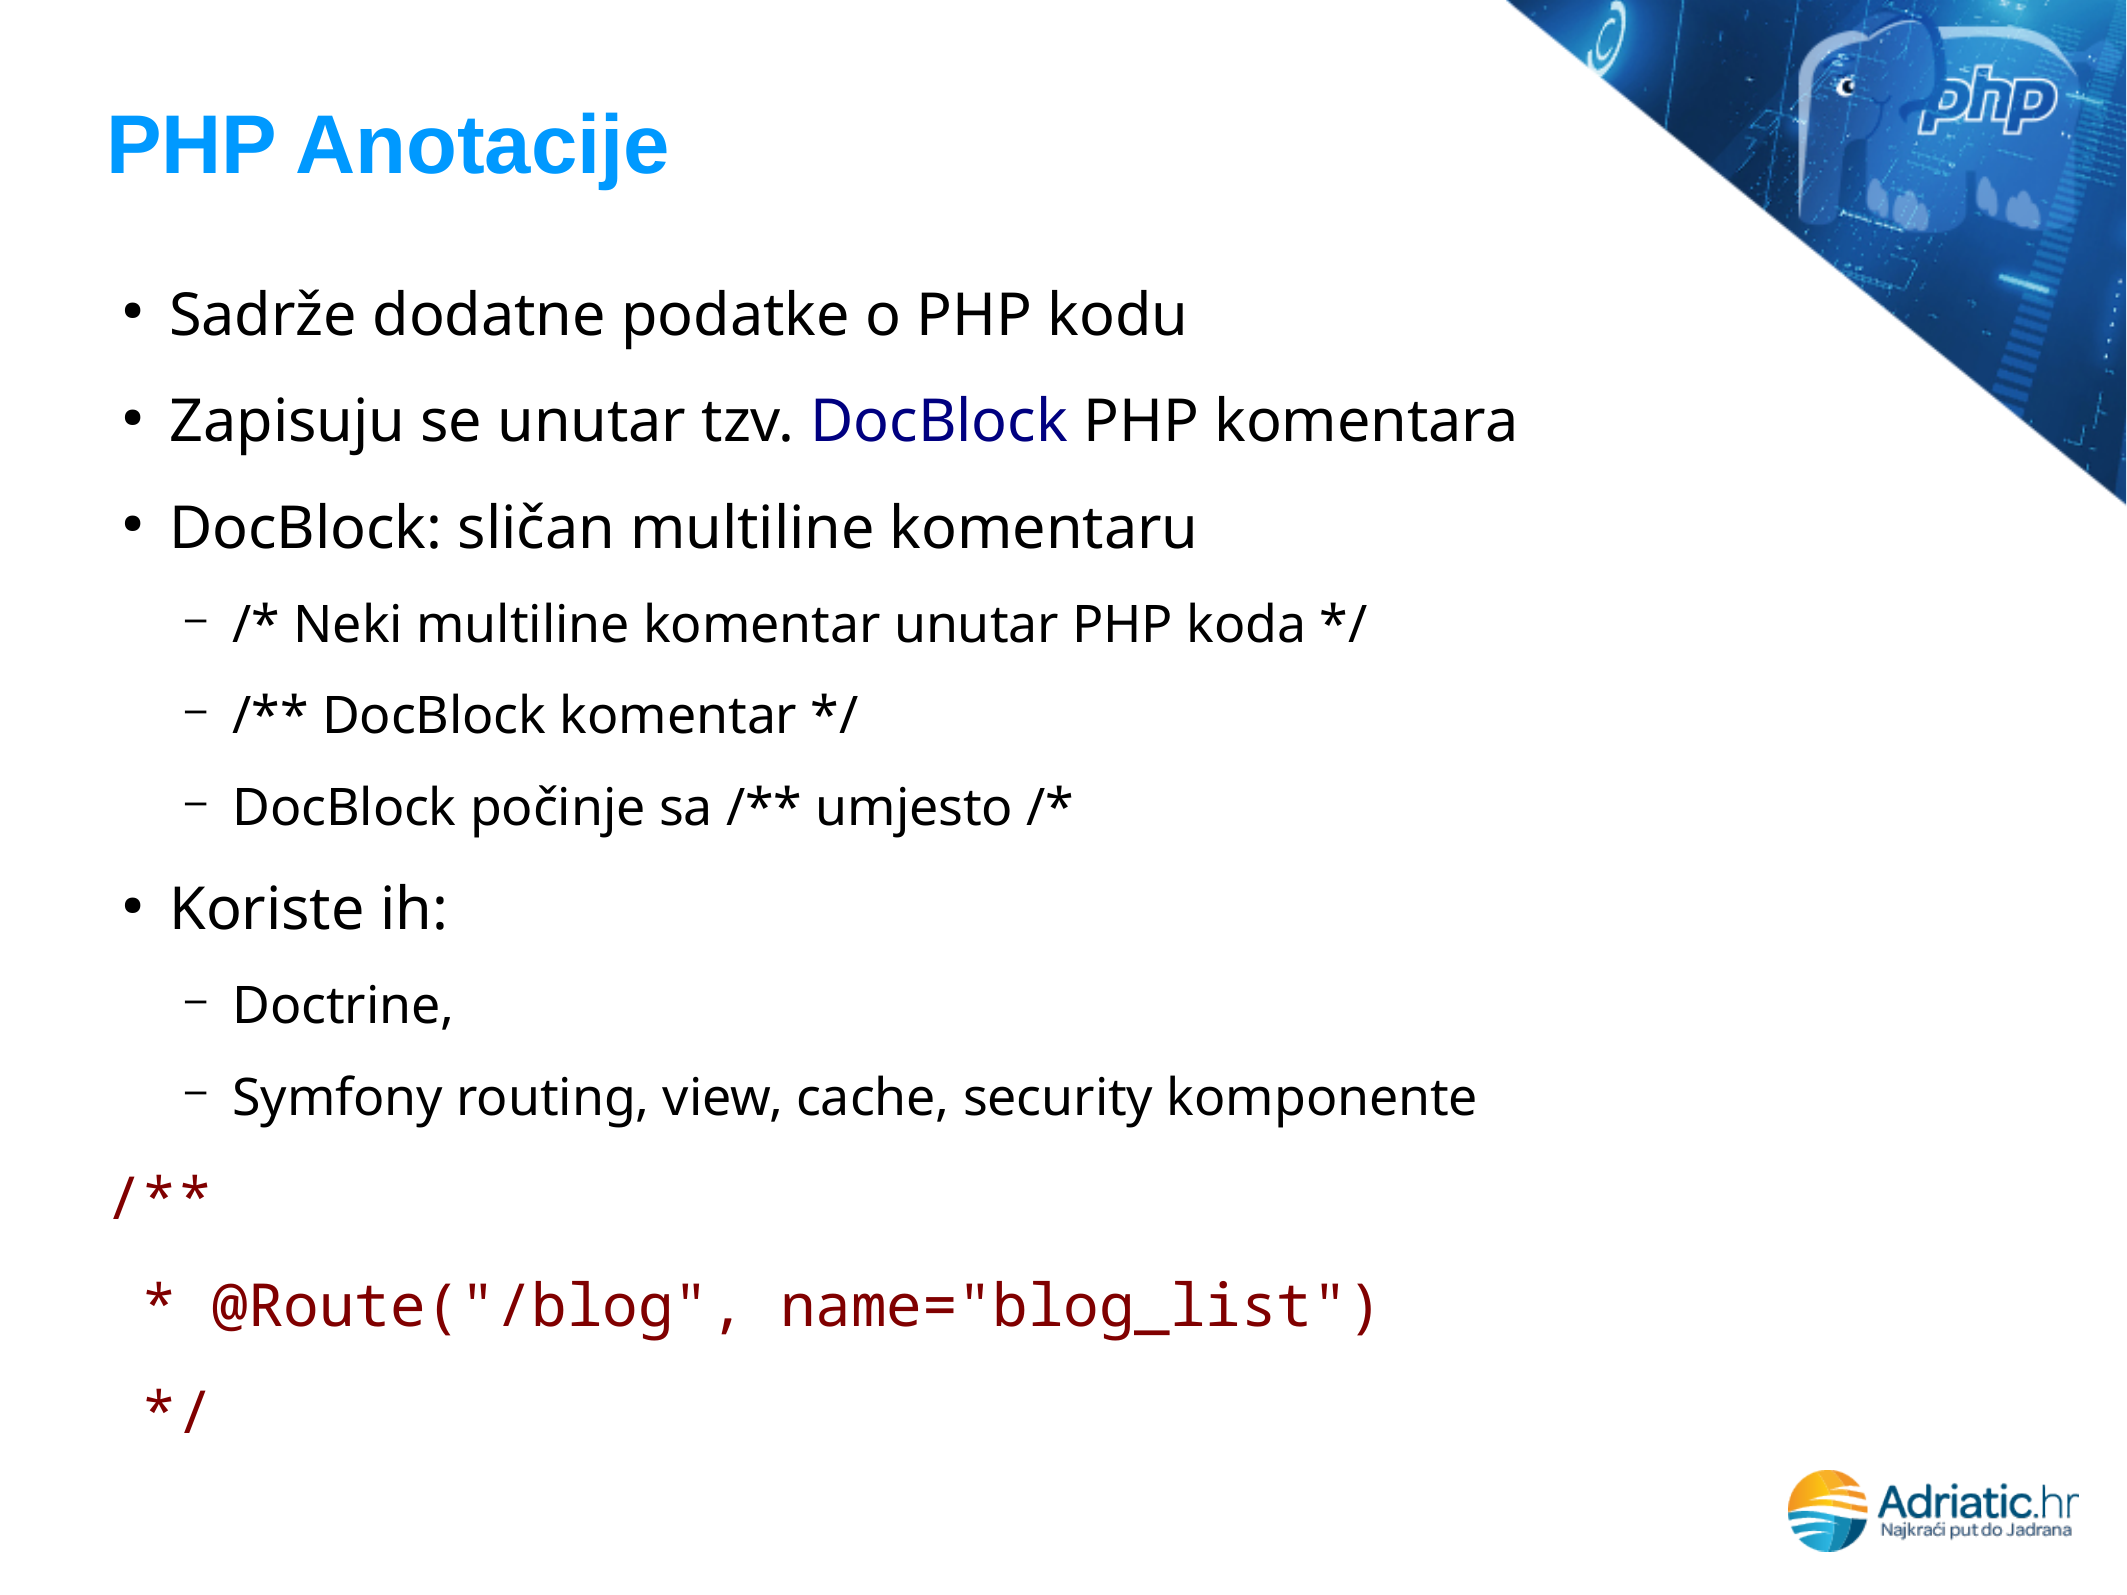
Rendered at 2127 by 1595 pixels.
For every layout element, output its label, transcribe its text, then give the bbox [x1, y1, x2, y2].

picture [1788, 1470, 2079, 1552]
picture [1505, 0, 2127, 625]
title PHP Anotacije [106, 70, 1630, 219]
list Sadrže dodatne podatke o PHP kodu Zapisuju se unutar tzv. DocBlock PHP komentara DocBlock: sličan multiline komentaru /* Neki multiline komentar unutar PHP koda */ /** DocBlock komentar */ DocBlock počinje sa /** umjesto /* Koriste ih: Doctrine, Symfony routing, view, cache, security komponente /** * @Route("/blog", name="blog_list") */ [106, 271, 2020, 1453]
